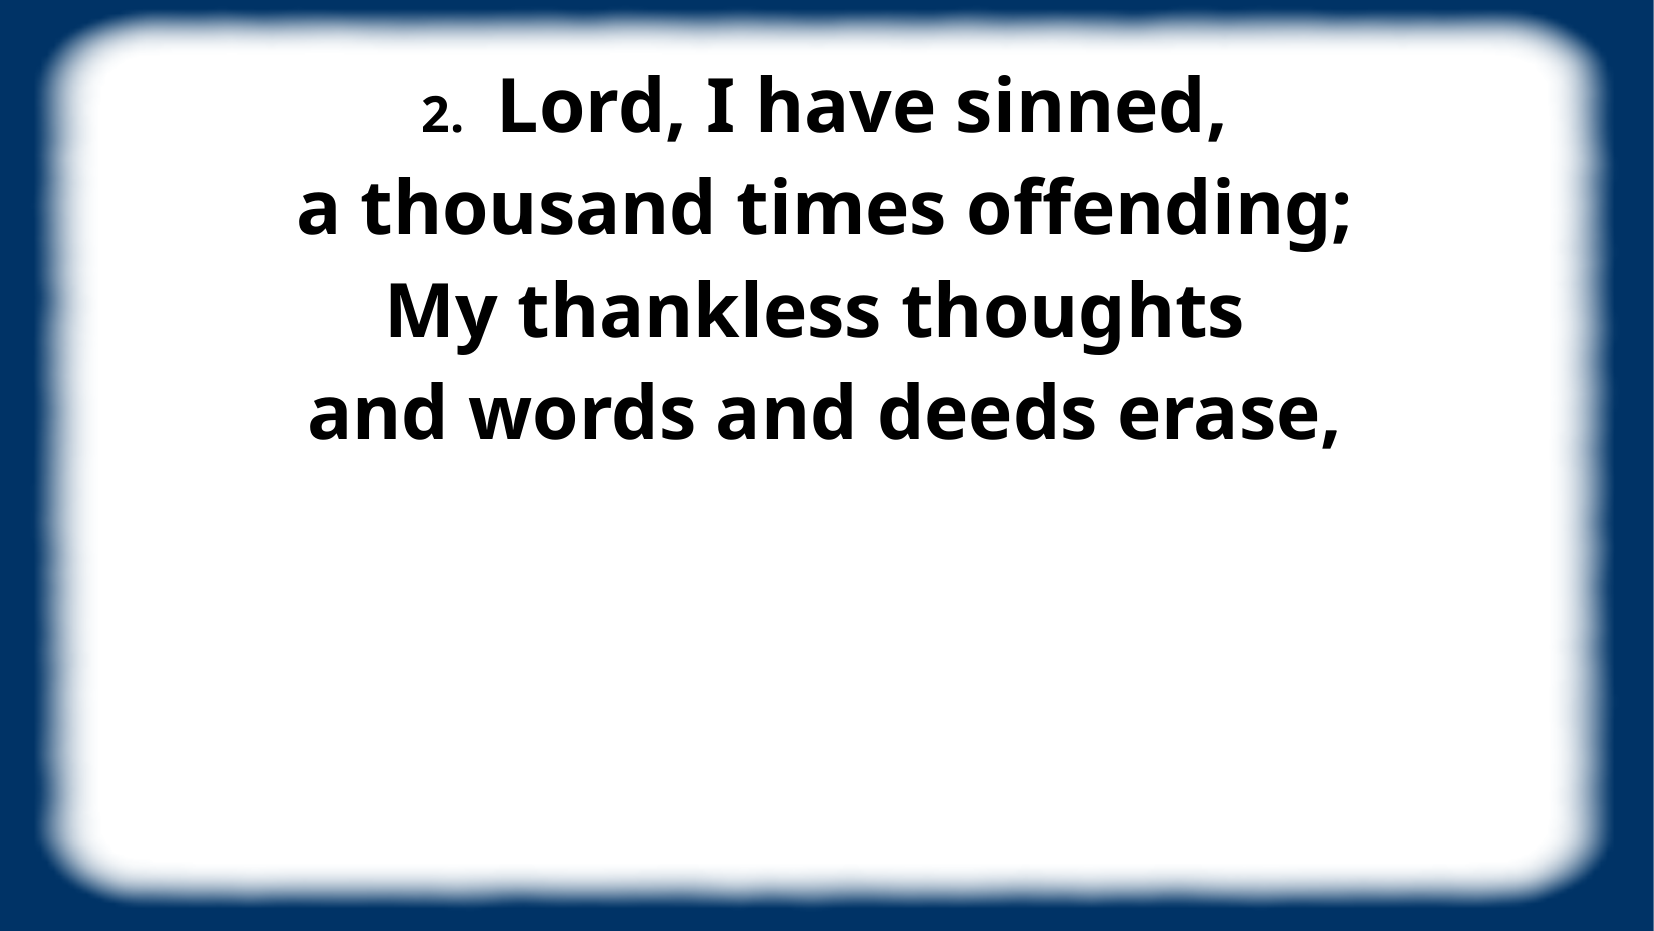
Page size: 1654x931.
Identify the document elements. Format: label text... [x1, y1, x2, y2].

picture [0, 0, 1654, 931]
text_box 2. Lord, I have sinned, a thousand times offending; My thankless thoughts and words and deeds erase, [105, 45, 1546, 460]
